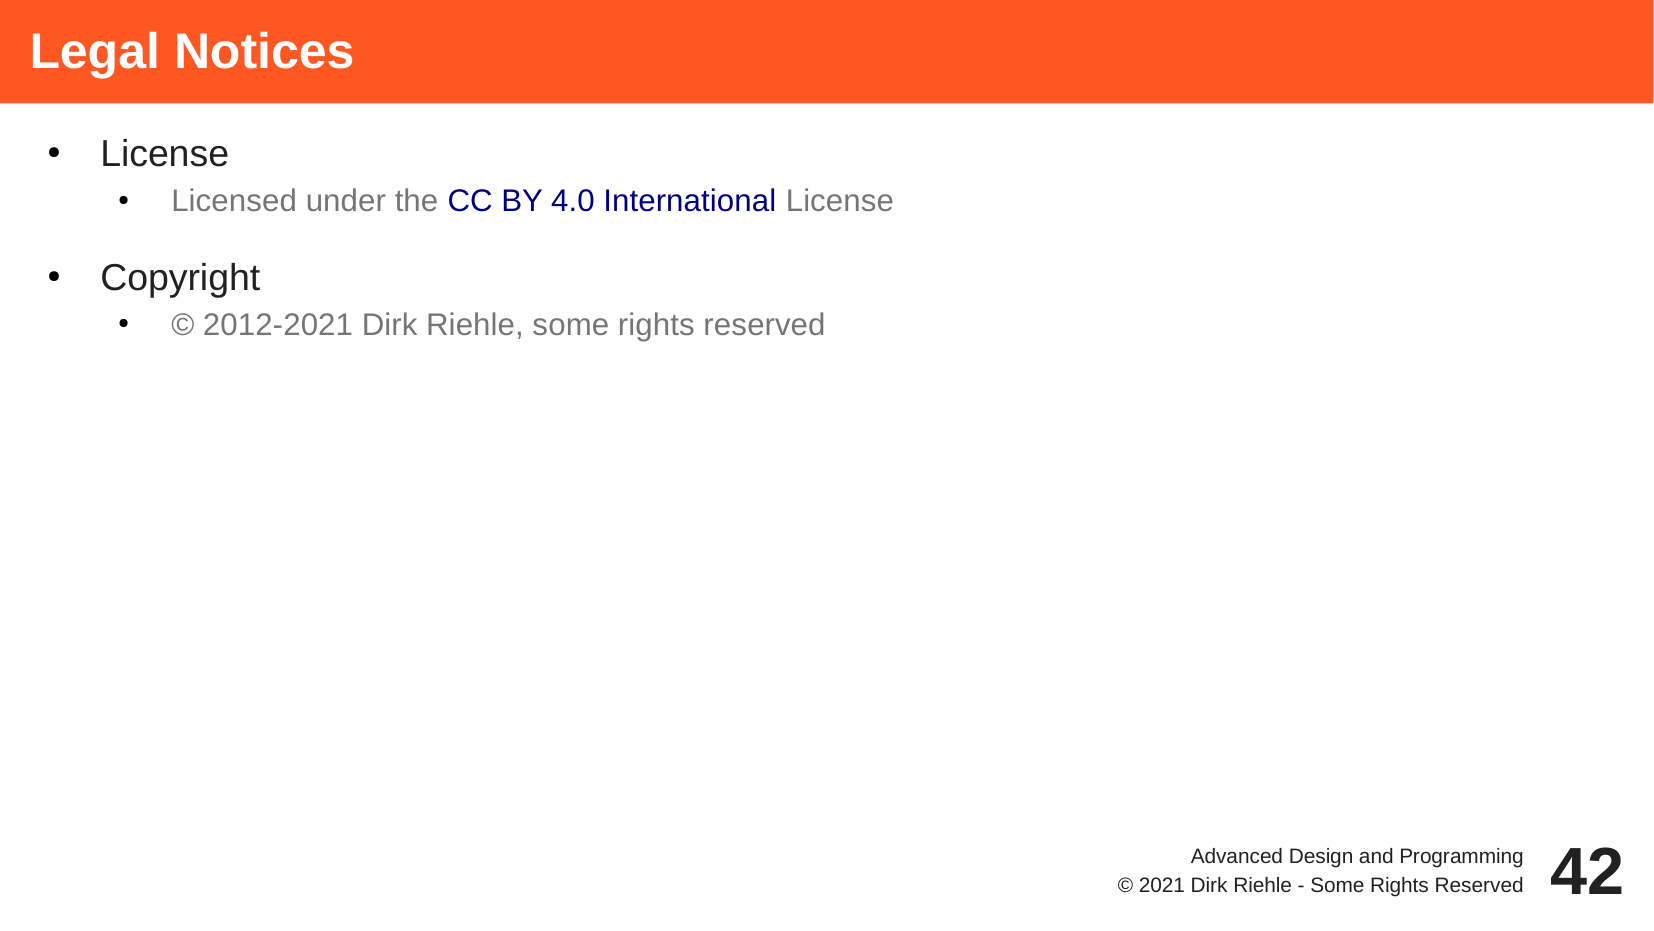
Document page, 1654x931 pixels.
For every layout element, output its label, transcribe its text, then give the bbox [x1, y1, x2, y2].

list License Licensed under the CC BY 4.0 International License Copyright © 2012-2021 Dirk Riehle, some rights reserved [29, 132, 1625, 813]
title Legal Notices [0, 0, 1654, 104]
